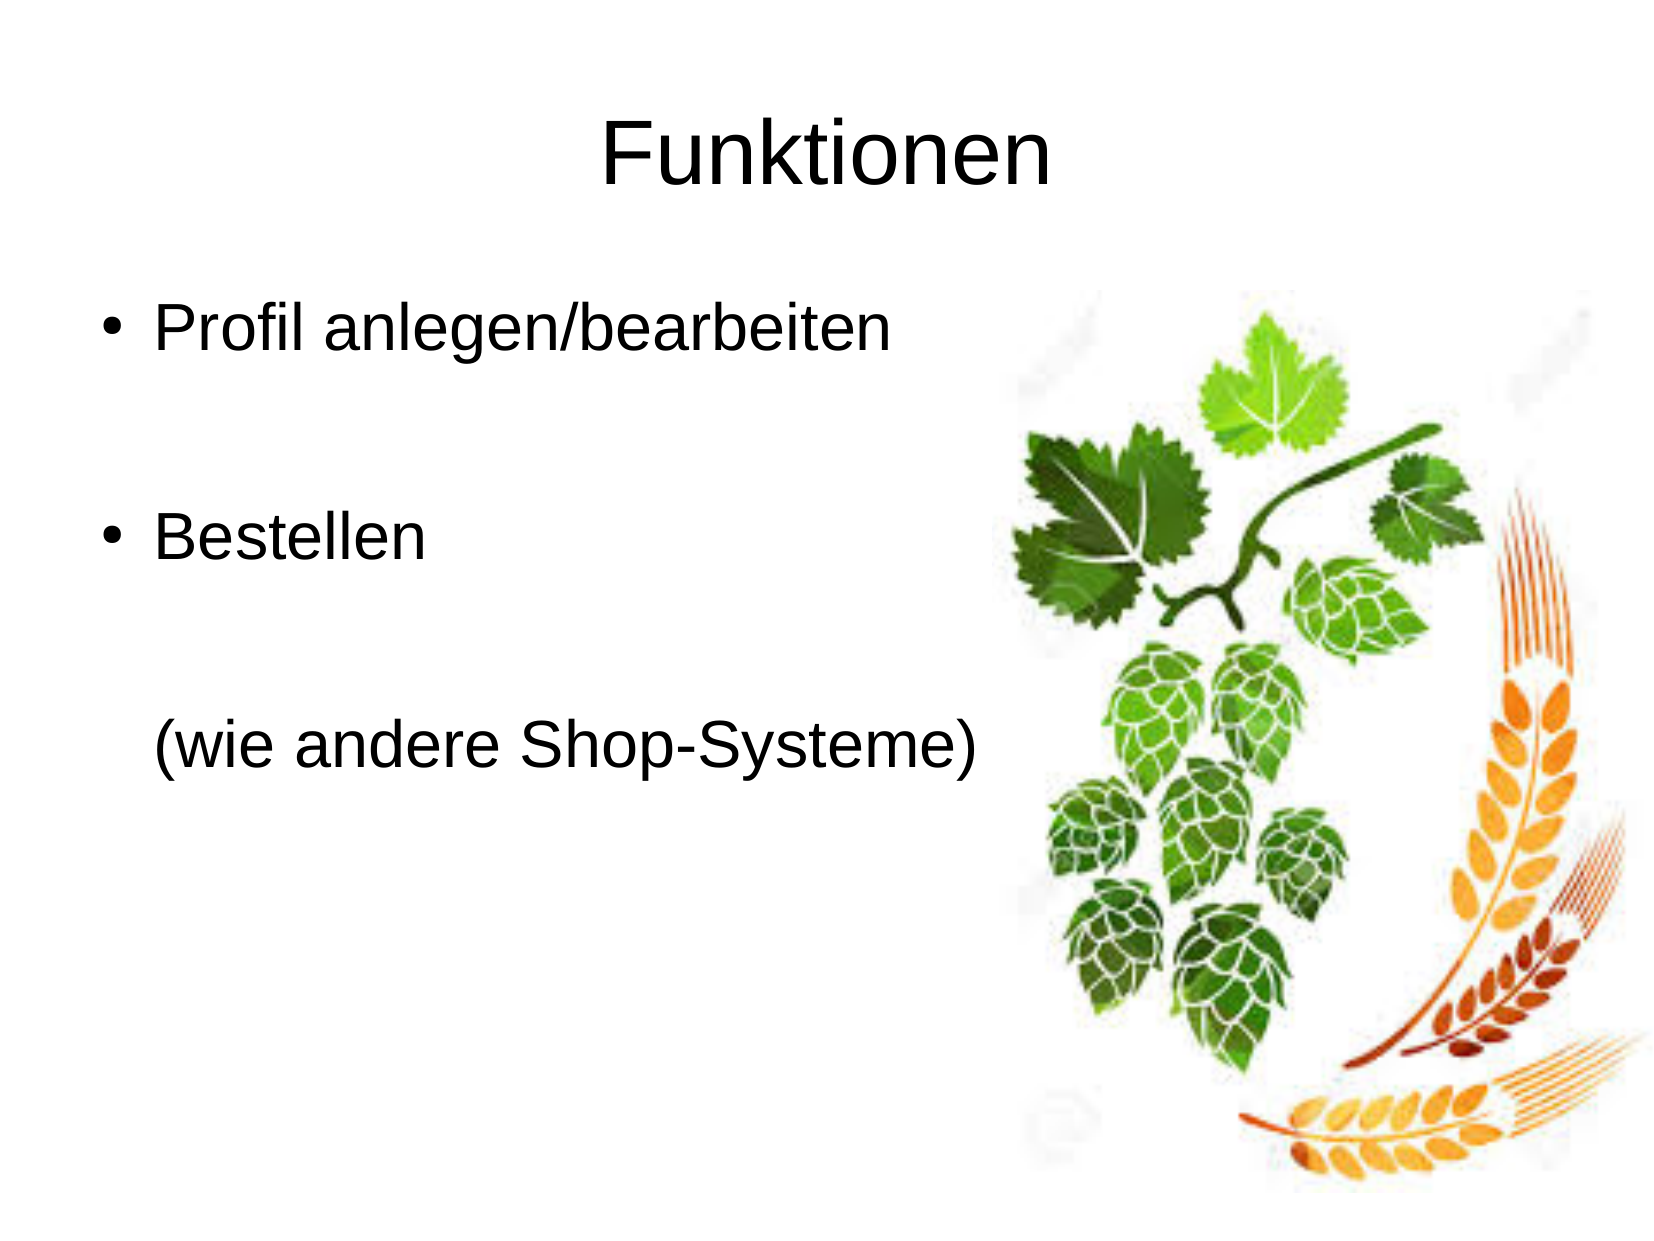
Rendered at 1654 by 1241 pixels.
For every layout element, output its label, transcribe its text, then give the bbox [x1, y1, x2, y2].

list Profil anlegen/bearbeiten Bestellen (wie andere Shop-Systeme) [82, 290, 1571, 1109]
title Funktionen [82, 49, 1571, 257]
picture [992, 290, 1654, 1193]
